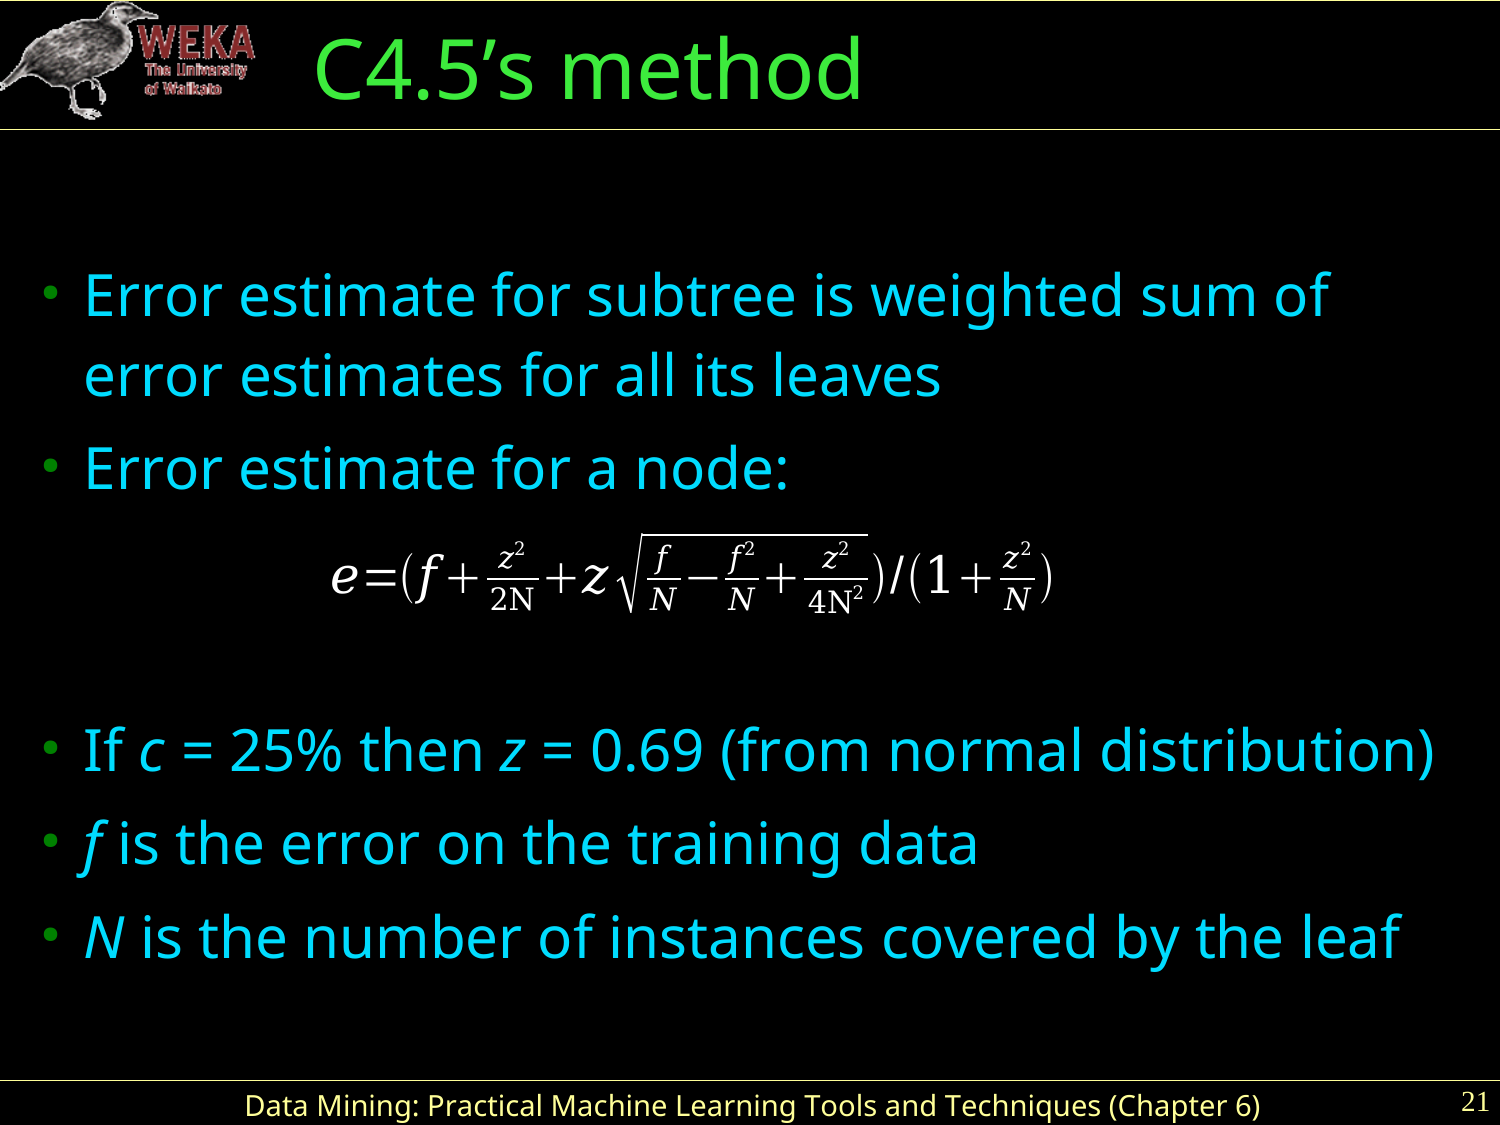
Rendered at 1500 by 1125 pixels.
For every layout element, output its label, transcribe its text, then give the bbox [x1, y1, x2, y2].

list Error estimate for subtree is weighted sum of error estimates for all its leaves Error estimate for a node: If c = 25% then z = 0.69 (from normal distribution) f is the error on the training data N is the number of instances covered by the leaf [26, 247, 1474, 923]
title C4.5’s method [297, 0, 1500, 148]
chart [324, 531, 1060, 621]
picture [0, 1, 266, 129]
